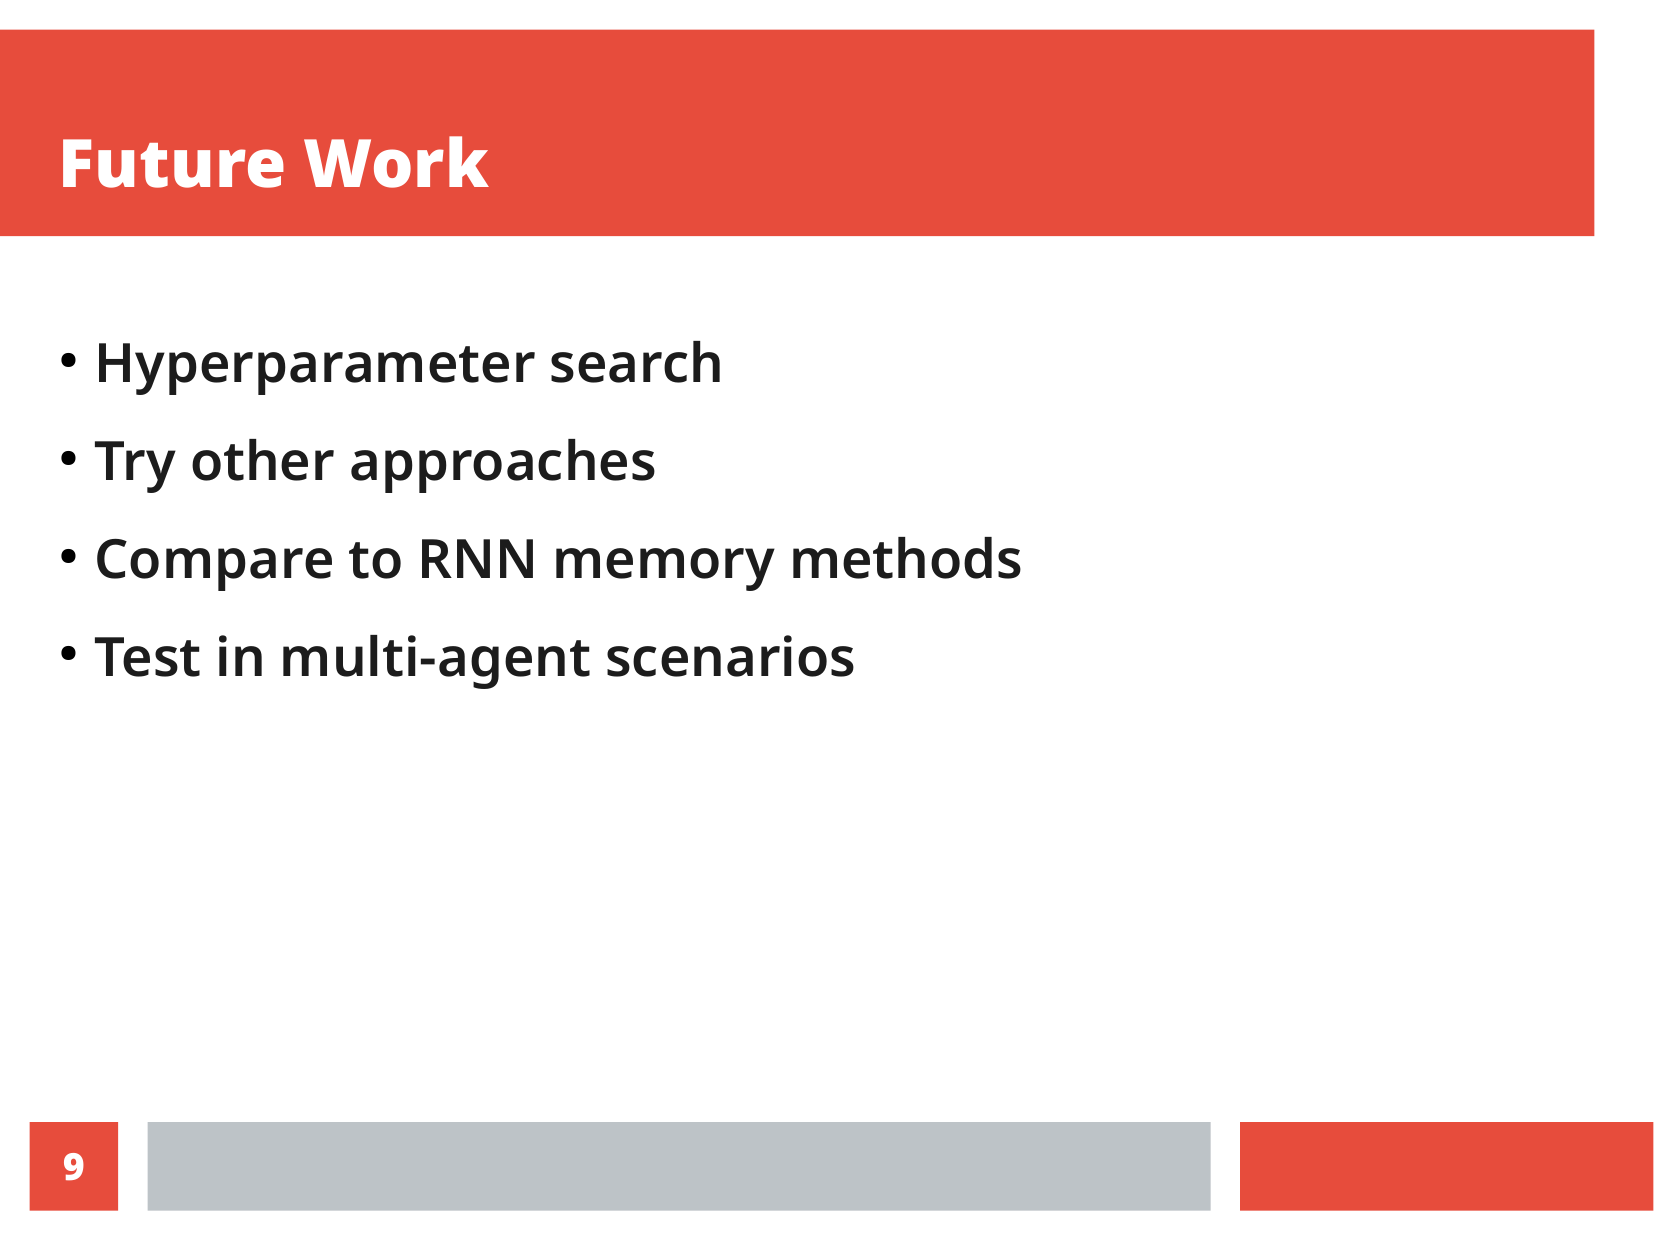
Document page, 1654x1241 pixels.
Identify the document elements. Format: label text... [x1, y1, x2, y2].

list Hyperparameter search Try other approaches Compare to RNN memory methods Test in multi-agent scenarios [59, 324, 1565, 1093]
title Future Work [59, 59, 1595, 207]
